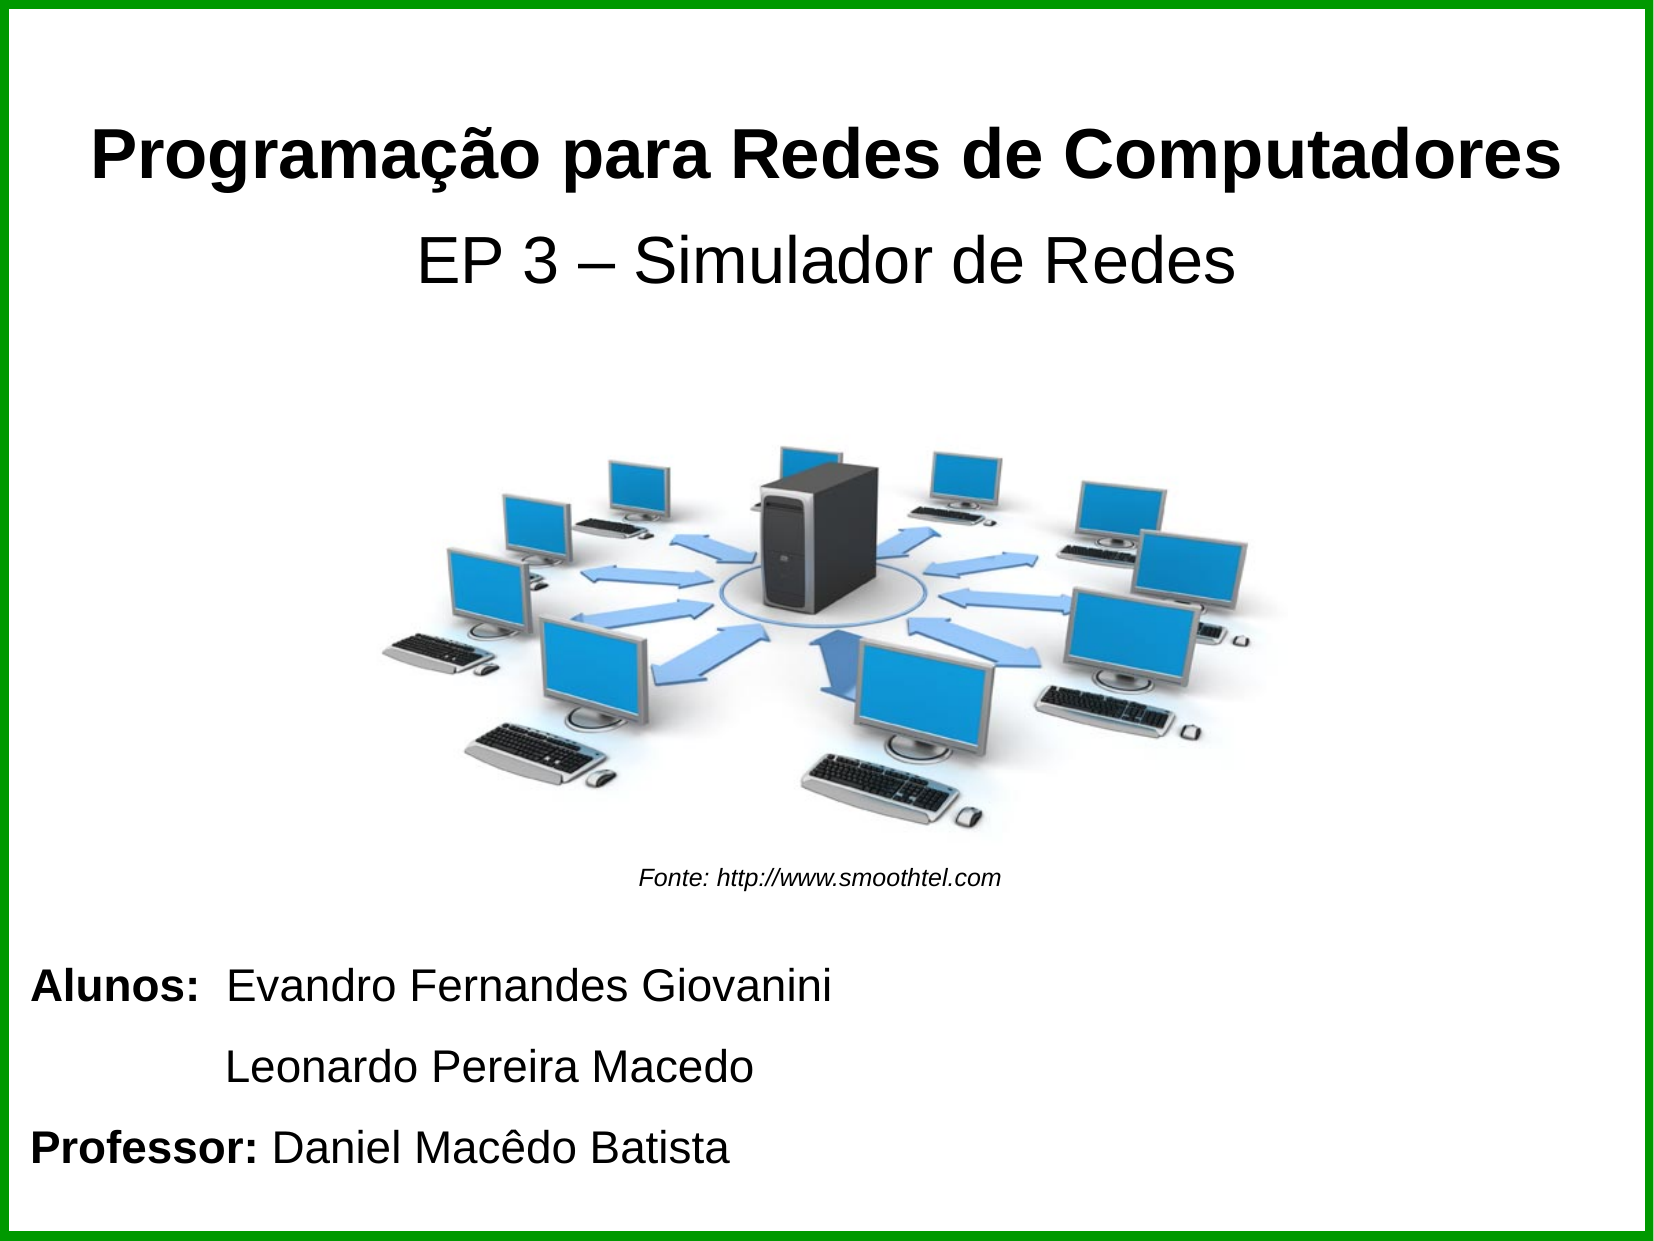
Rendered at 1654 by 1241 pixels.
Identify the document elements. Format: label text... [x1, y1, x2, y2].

text_box Fonte: http://www.smoothtel.com [623, 856, 1030, 910]
list Alunos: Evandro Fernandes Giovanini Leonardo Pereira Macedo Professor: Daniel Macêdo Batista [30, 960, 886, 1229]
picture [366, 351, 1288, 911]
list Programação para Redes de Computadores EP 3 – Simulador de Redes [62, 114, 1592, 370]
